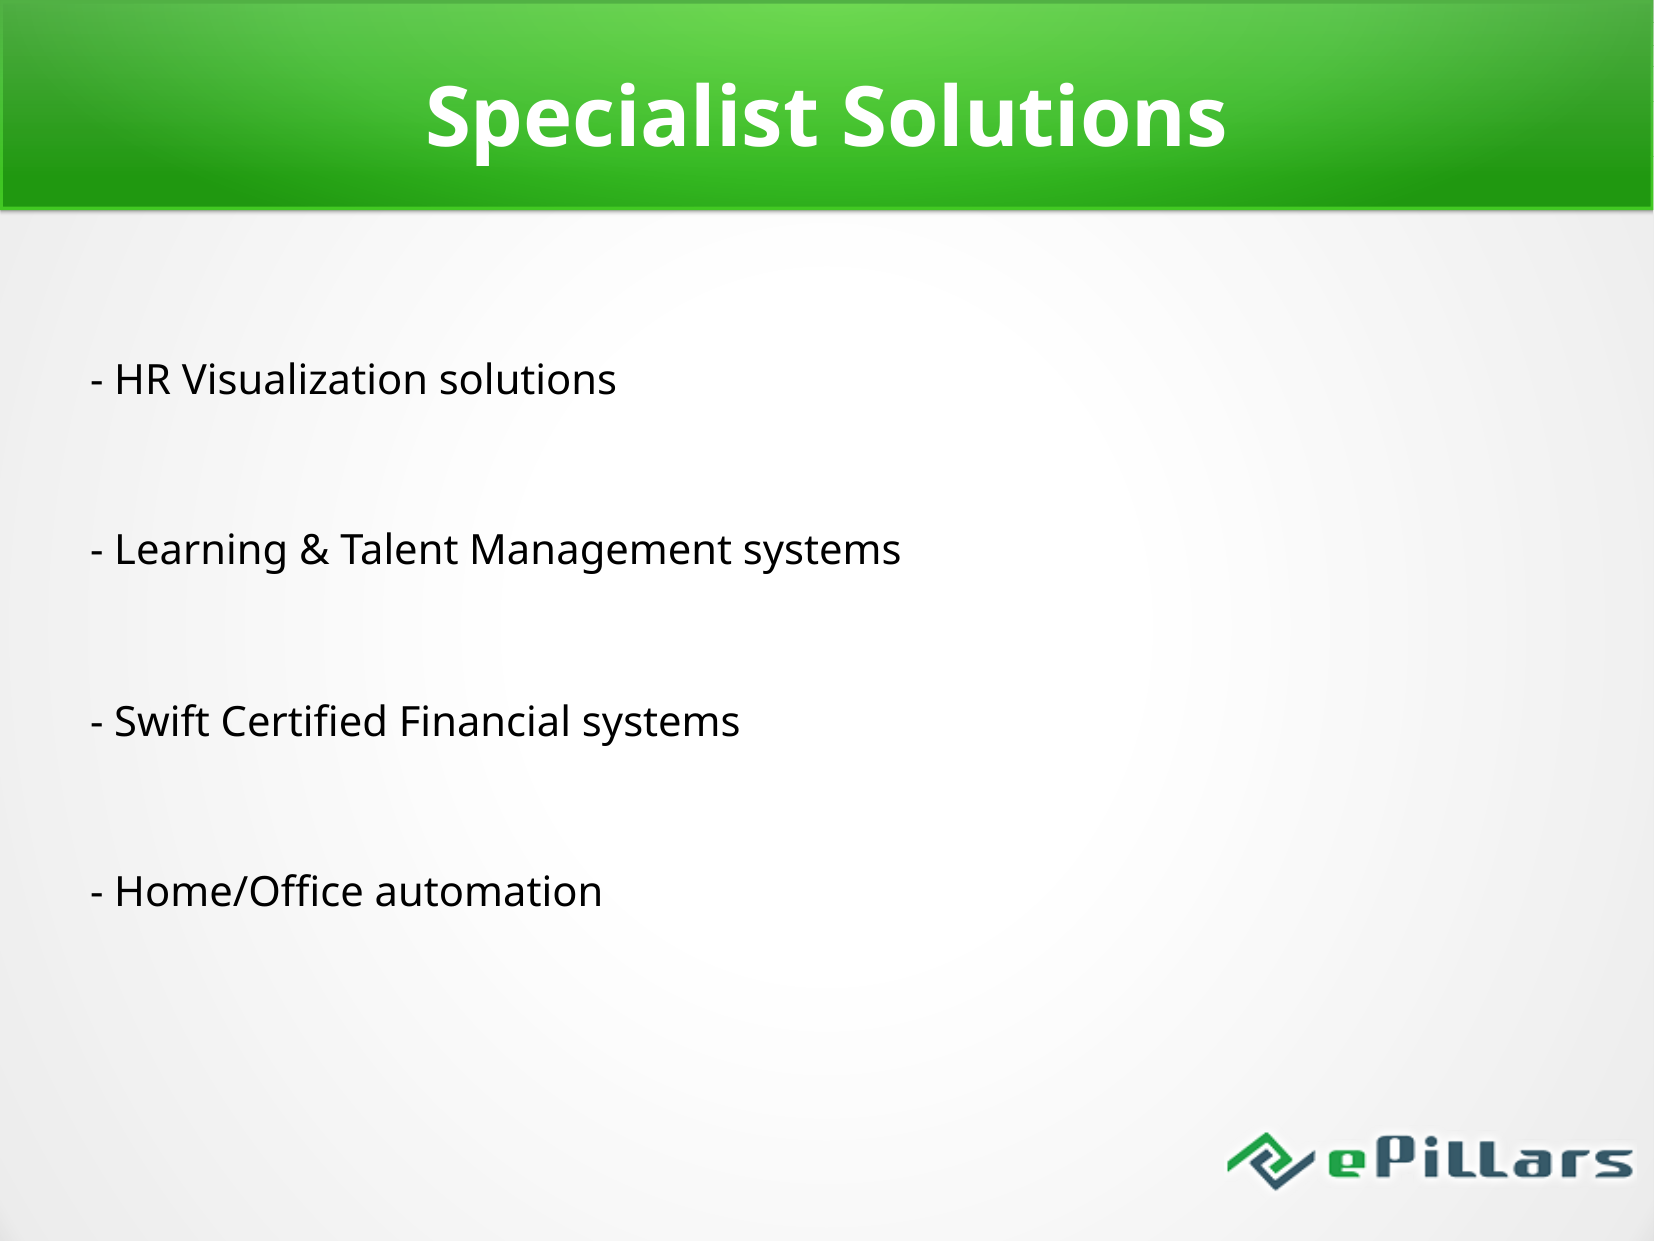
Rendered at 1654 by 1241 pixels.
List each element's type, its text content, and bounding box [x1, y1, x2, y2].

picture [1224, 1124, 1637, 1201]
title Specialist Solutions [82, 49, 1571, 179]
subtitle - HR Visualization solutions - Learning & Talent Management systems - Swift Certified Financial systems - Home/Office automation [90, 260, 1628, 980]
